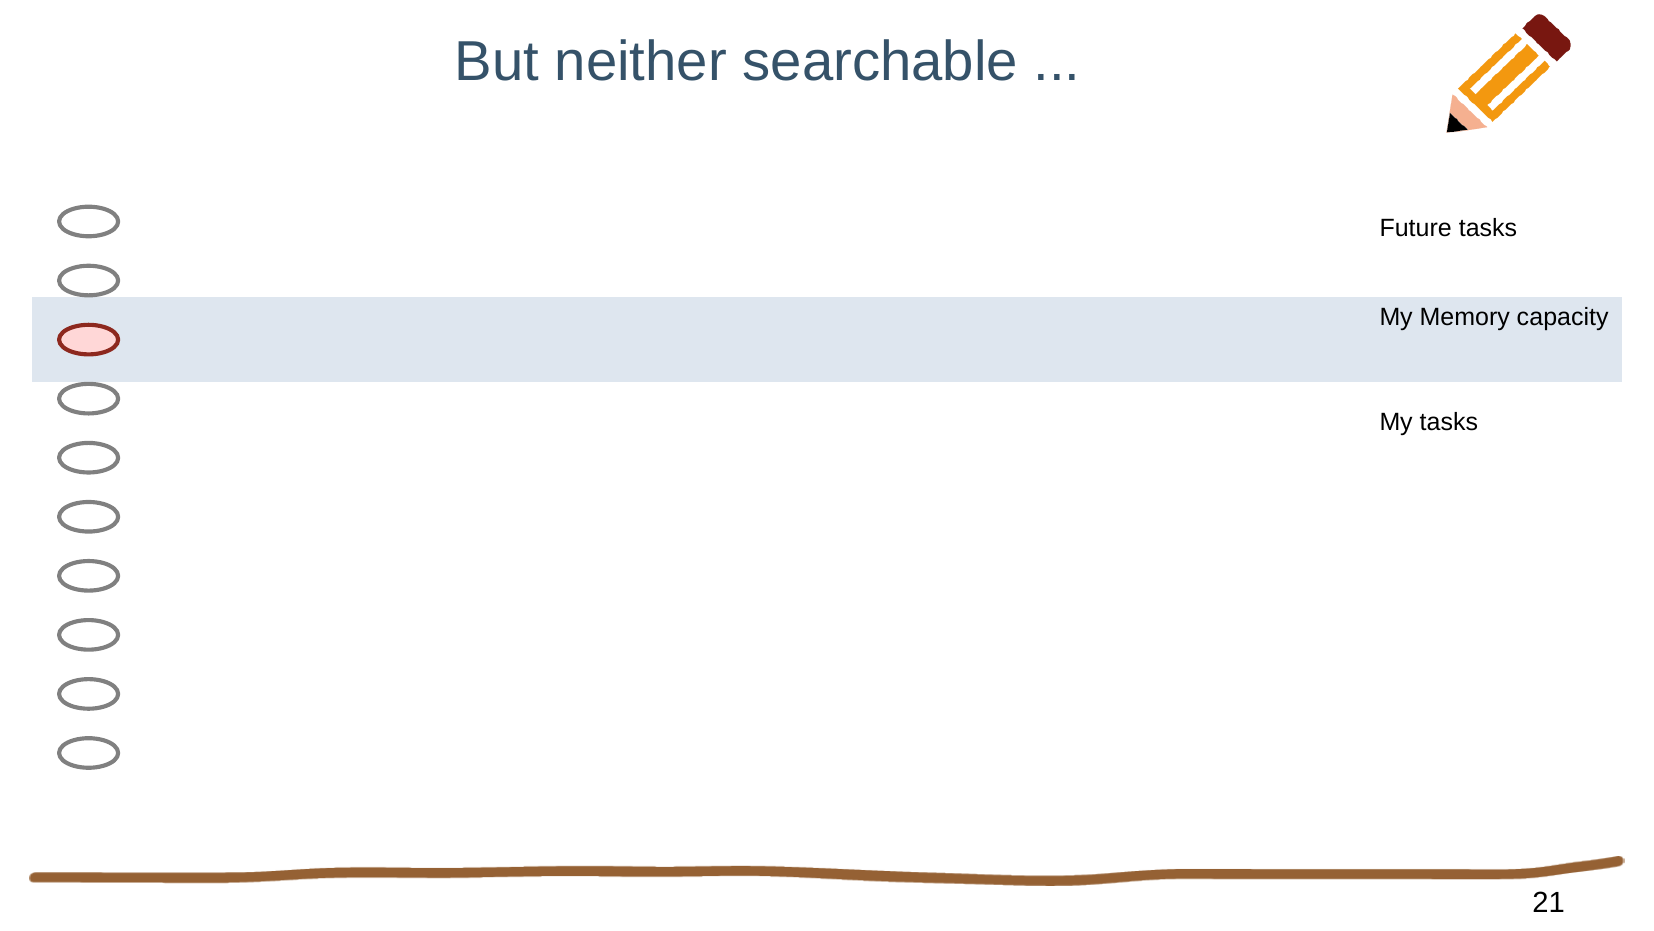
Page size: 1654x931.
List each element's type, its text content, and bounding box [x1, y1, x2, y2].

picture [1446, 14, 1571, 133]
text_box [29, 265, 1625, 414]
text_box [59, 501, 119, 532]
text_box [59, 561, 119, 591]
text_box [59, 620, 119, 650]
title But neither searchable ... [88, 29, 1447, 237]
text_box My tasks [1364, 400, 1494, 443]
text_box [59, 738, 119, 768]
text_box [59, 206, 119, 237]
text_box [59, 442, 119, 473]
text_box [59, 679, 119, 709]
text_box Future tasks [1364, 206, 1533, 250]
picture [29, 856, 1625, 886]
text_box My Memory capacity [1364, 295, 1625, 339]
